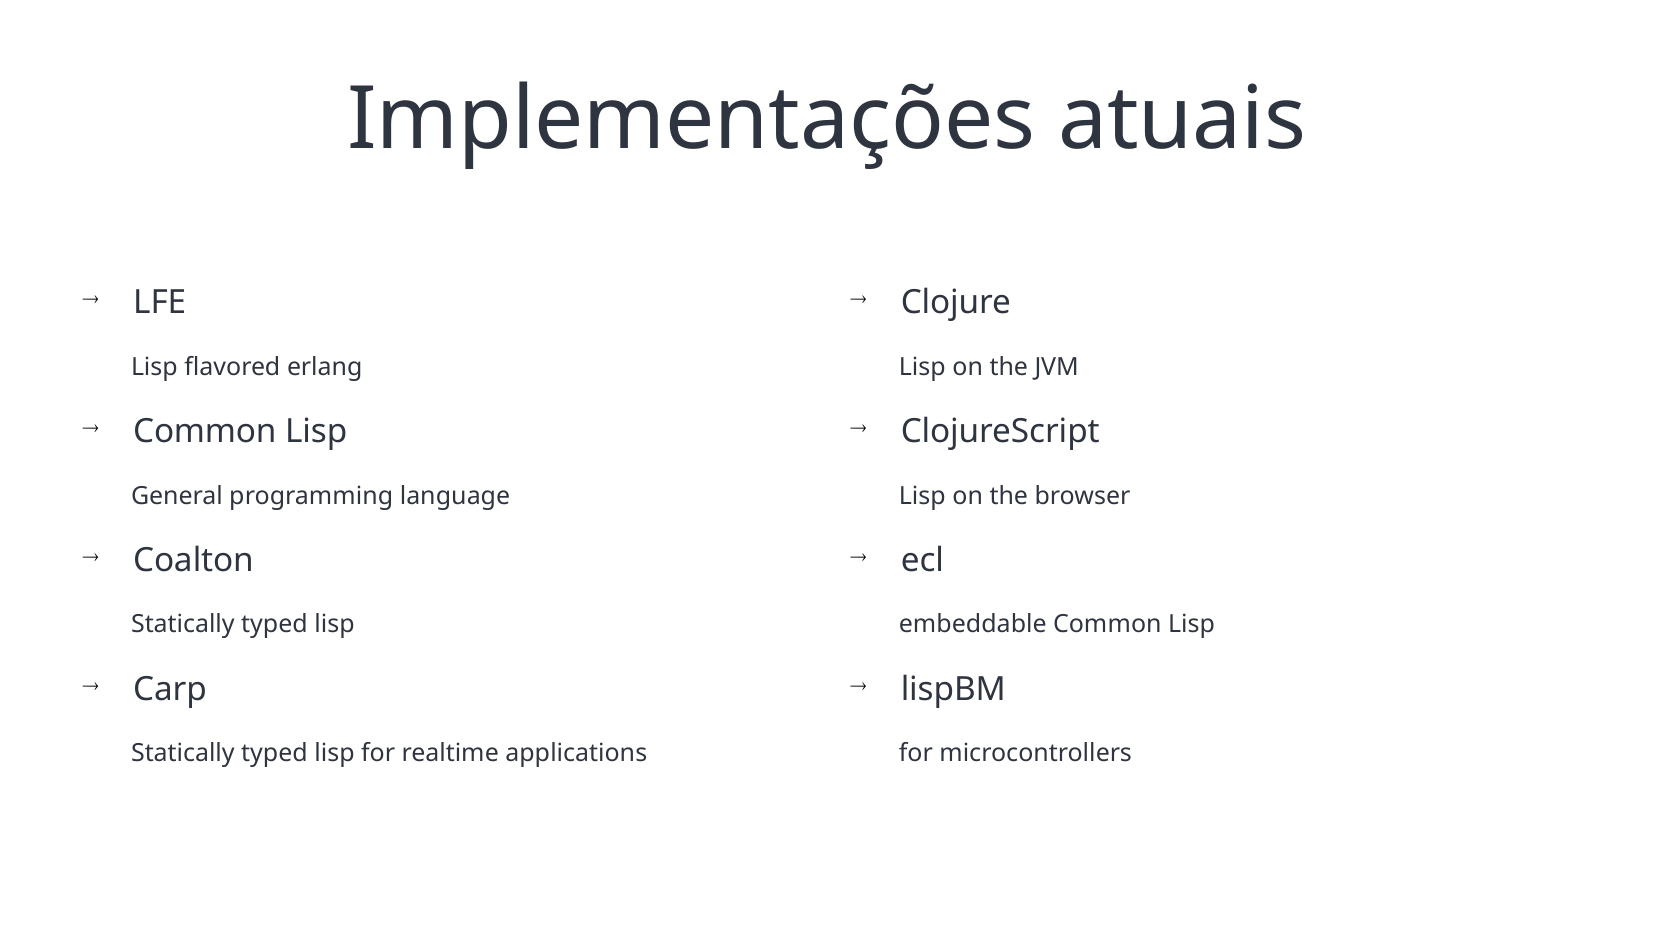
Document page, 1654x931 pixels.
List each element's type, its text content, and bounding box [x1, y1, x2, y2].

subtitle LFE Lisp flavored erlang Common Lisp General programming language Coalton Statically typed lisp Carp Statically typed lisp for realtime applications [82, 278, 788, 766]
title Implementações atuais [82, 37, 1571, 193]
text_box Clojure Lisp on the JVM ClojureScript Lisp on the browser ecl embeddable Common Lisp lispBM for microcontrollers [850, 278, 1556, 767]
